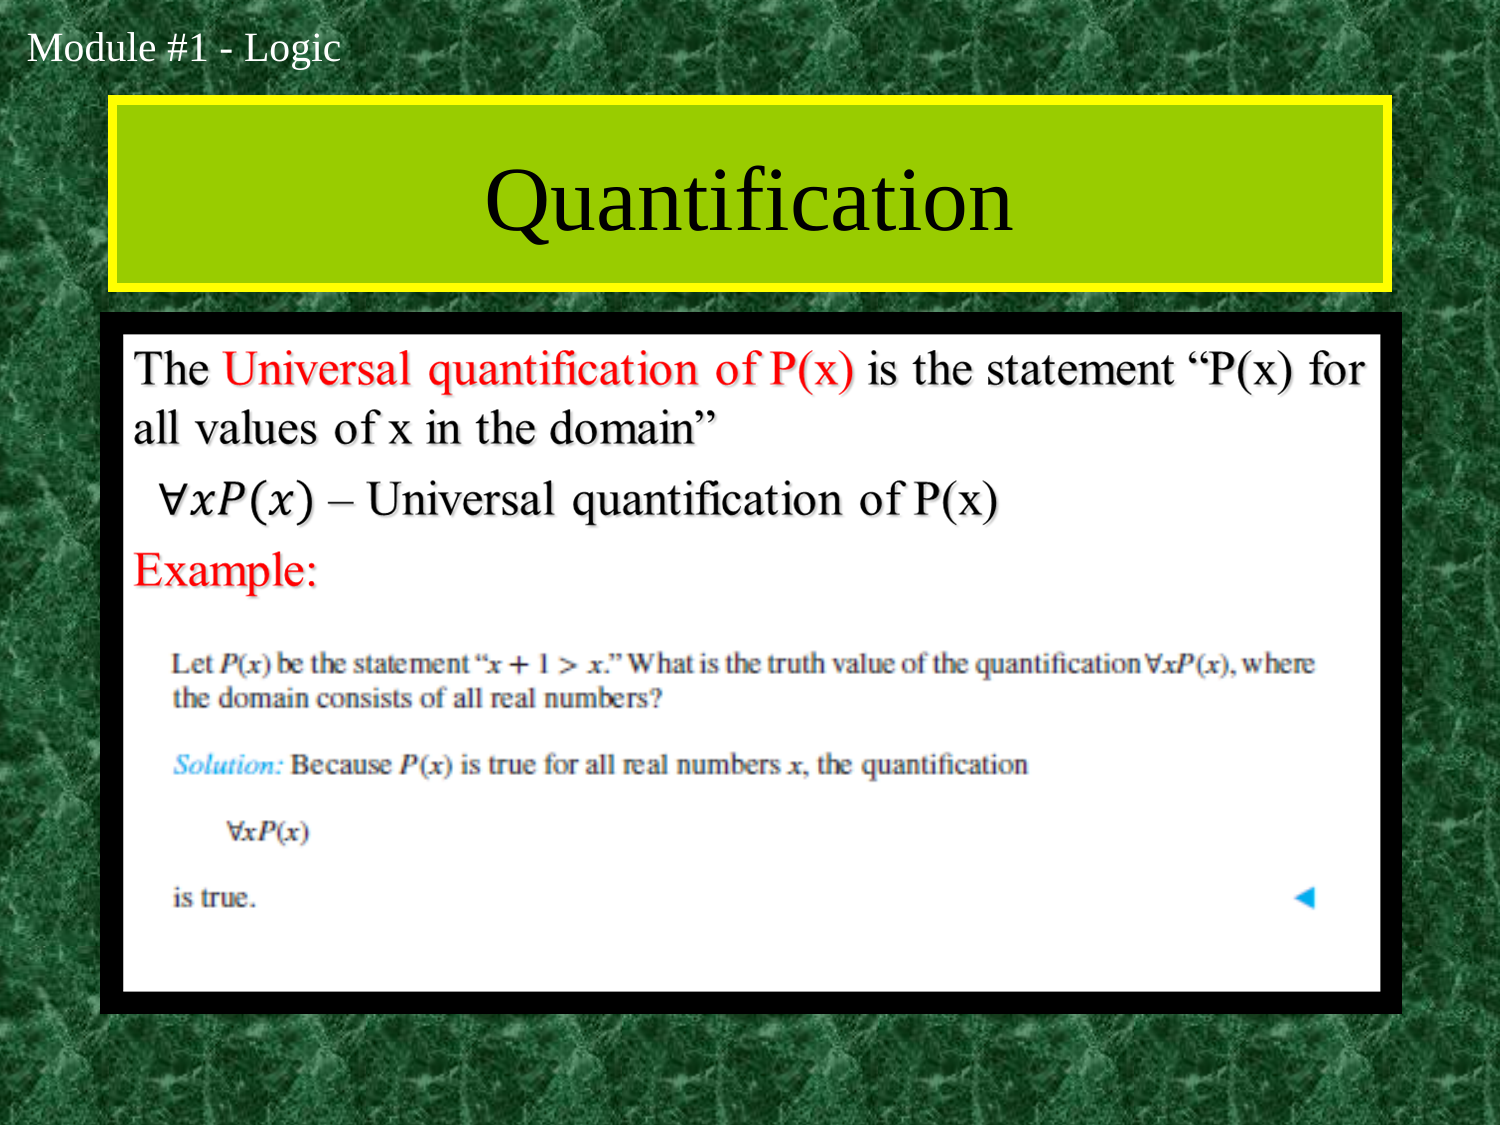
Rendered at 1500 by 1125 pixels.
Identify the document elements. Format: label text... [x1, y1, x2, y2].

title Quantification [112, 99, 1388, 288]
picture [0, 0, 1500, 1125]
